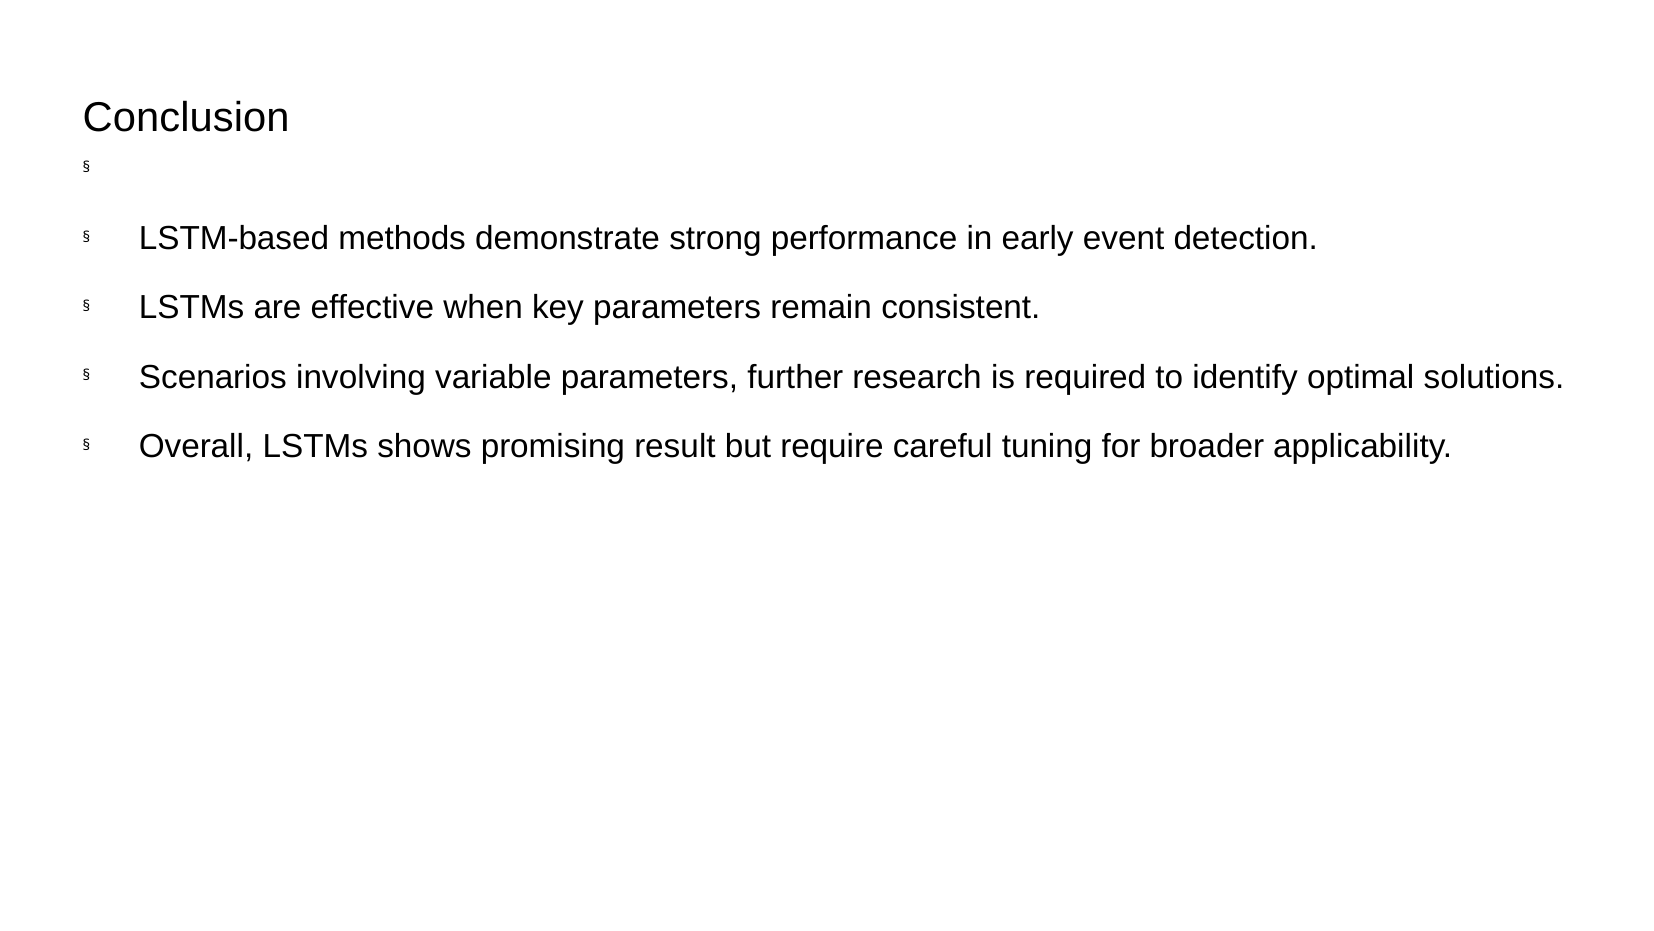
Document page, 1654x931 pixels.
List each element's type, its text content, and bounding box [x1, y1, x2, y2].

list LSTM-based methods demonstrate strong performance in early event detection. LSTMs are effective when key parameters remain consistent. Scenarios involving variable parameters, further research is required to identify optimal solutions. Overall, LSTMs shows promising result but require careful tuning for broader applicability. [82, 146, 1571, 687]
title Conclusion [82, 37, 1571, 146]
